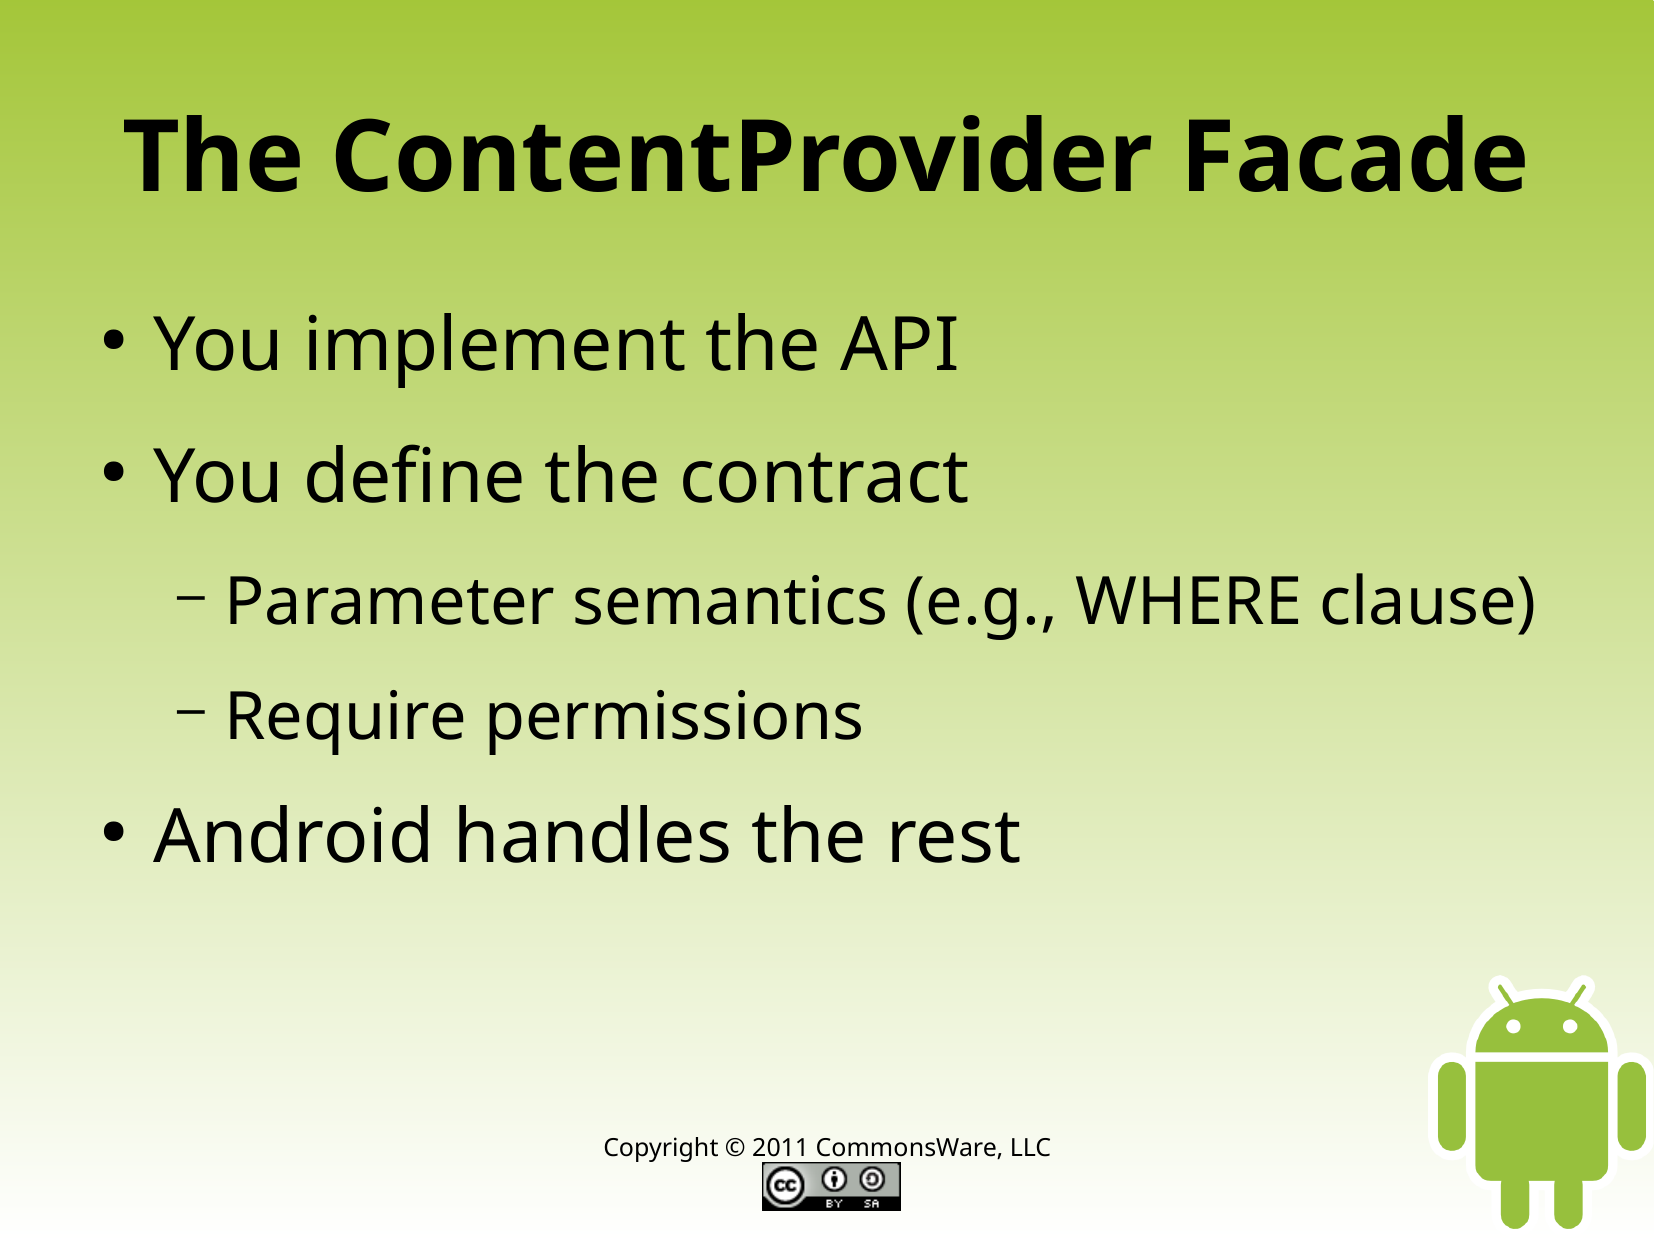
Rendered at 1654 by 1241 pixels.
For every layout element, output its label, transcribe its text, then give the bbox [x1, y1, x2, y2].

picture [1428, 975, 1654, 1238]
list You implement the API You define the contract Parameter semantics (e.g., WHERE clause) Require permissions Android handles the rest [82, 290, 1571, 1109]
title The ContentProvider Facade [82, 49, 1571, 257]
picture [762, 1162, 901, 1211]
